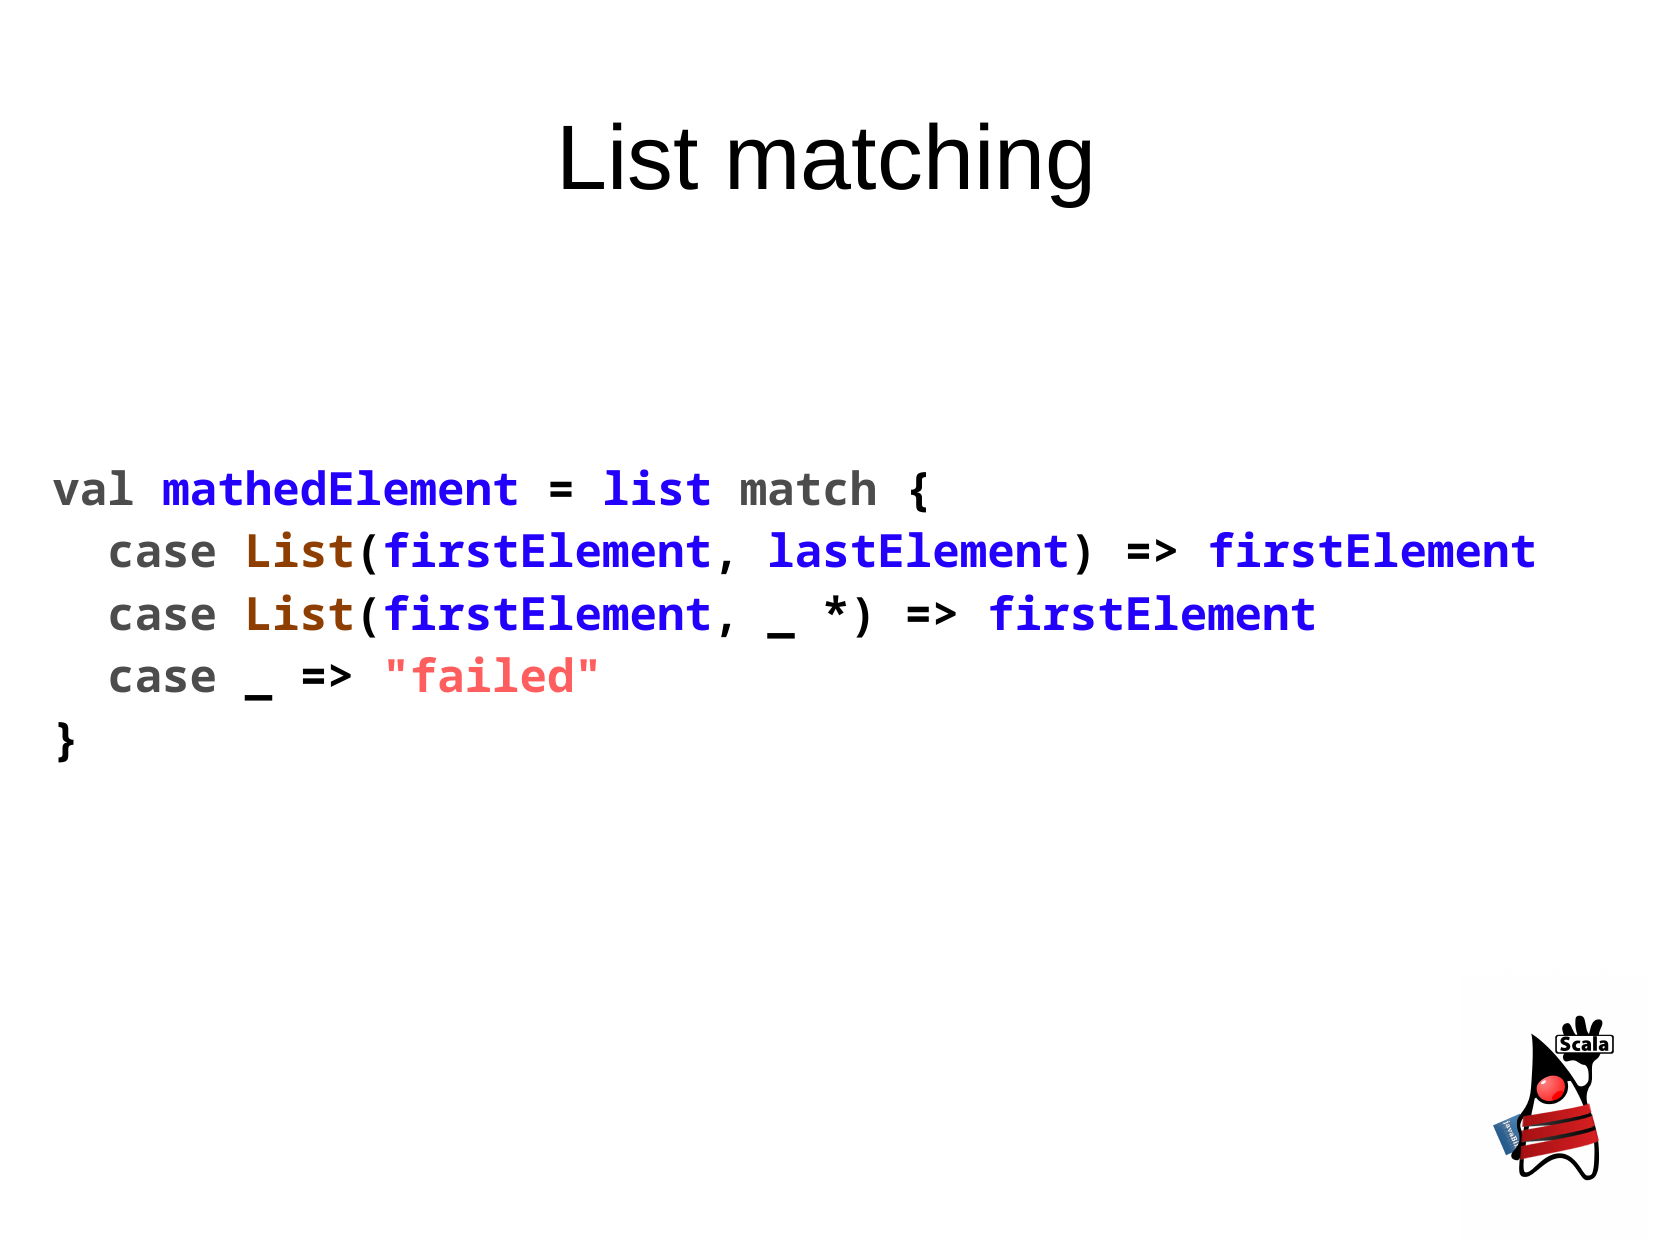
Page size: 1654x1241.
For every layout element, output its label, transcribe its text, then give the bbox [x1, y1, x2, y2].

text_box List matching [82, 56, 1571, 250]
text_box val mathedElement = list match { case List(firstElement, lastElement) => firstElement case List(firstElement, _ *) => firstElement case _ => "failed" } [37, 448, 1625, 723]
